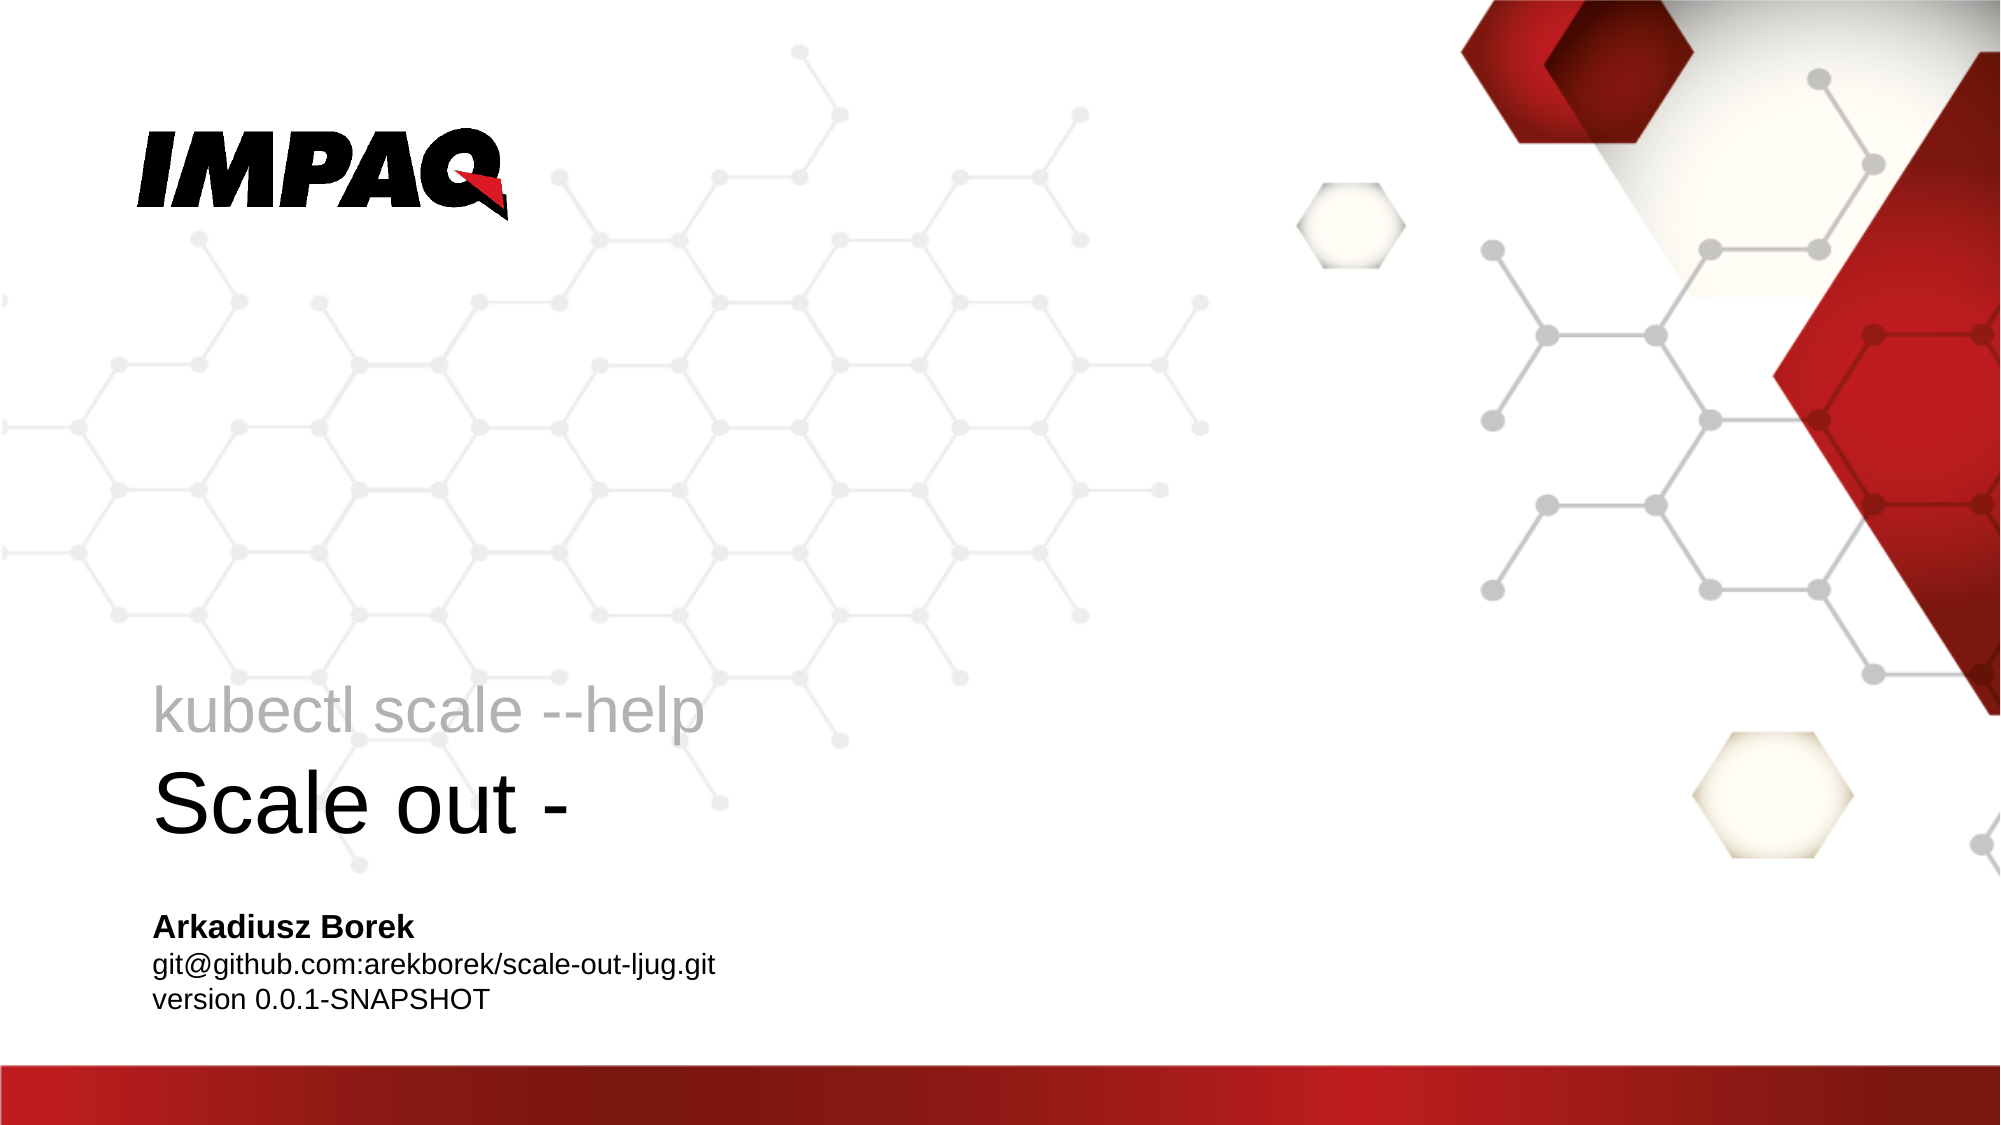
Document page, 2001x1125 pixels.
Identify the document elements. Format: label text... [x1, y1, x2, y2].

subtitle Arkadiusz Borek git@github.com:arekborek/scale-out-ljug.git version 0.0.1-SNAPSHOT [137, 898, 1011, 1045]
picture [0, 0, 2001, 1125]
title kubectl scale --help Scale out - [137, 660, 1863, 859]
